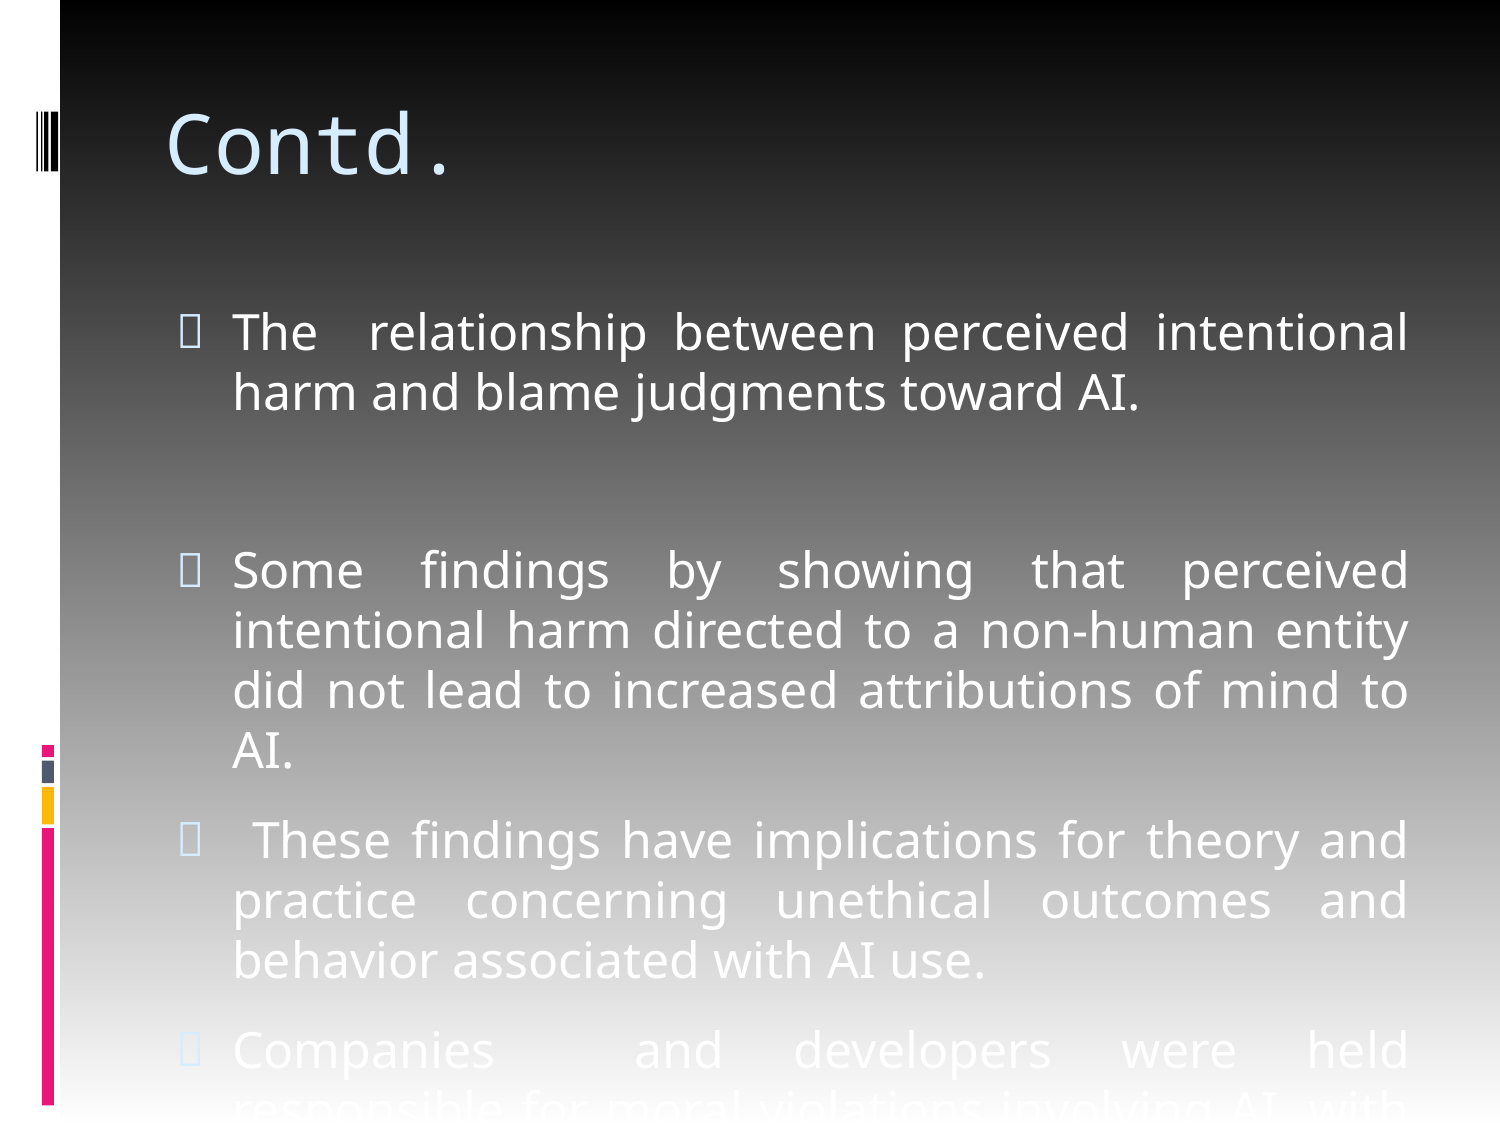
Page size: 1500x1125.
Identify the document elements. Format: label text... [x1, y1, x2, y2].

list The relationship between perceived intentional harm and blame judgments toward AI. Some findings by showing that perceived intentional harm directed to a non-human entity did not lead to increased attributions of mind to AI. These findings have implications for theory and practice concerning unethical outcomes and behavior associated with AI use. Companies and developers were held responsible for moral violations involving AI, with developers received the most blame among the entities involved. [150, 292, 1425, 1043]
title Contd. [150, 83, 1425, 234]
